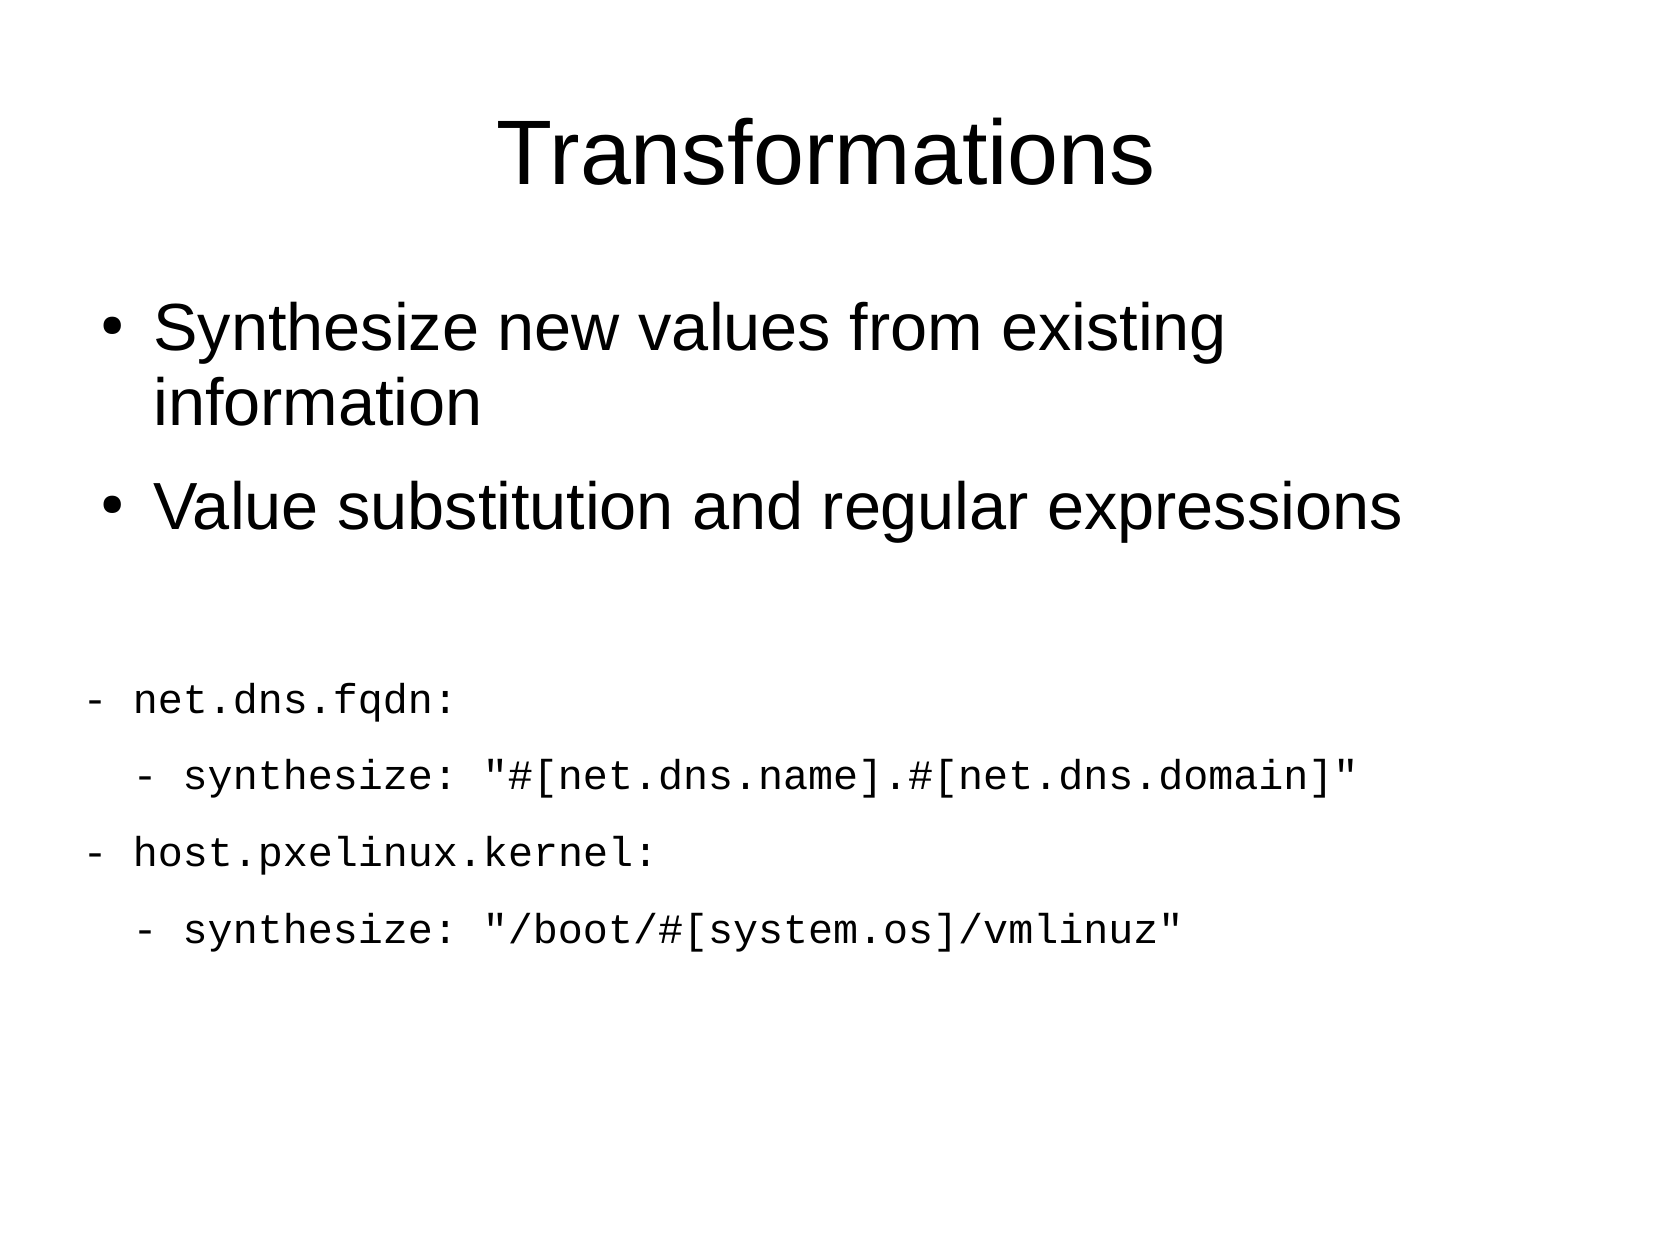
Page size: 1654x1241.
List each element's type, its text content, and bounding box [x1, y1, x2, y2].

list Synthesize new values from existing information Value substitution and regular expressions - net.dns.fqdn: - synthesize: "#[net.dns.name].#[net.dns.domain]" - host.pxelinux.kernel: - synthesize: "/boot/#[system.os]/vmlinuz" [82, 290, 1571, 1010]
title Transformations [82, 49, 1571, 257]
